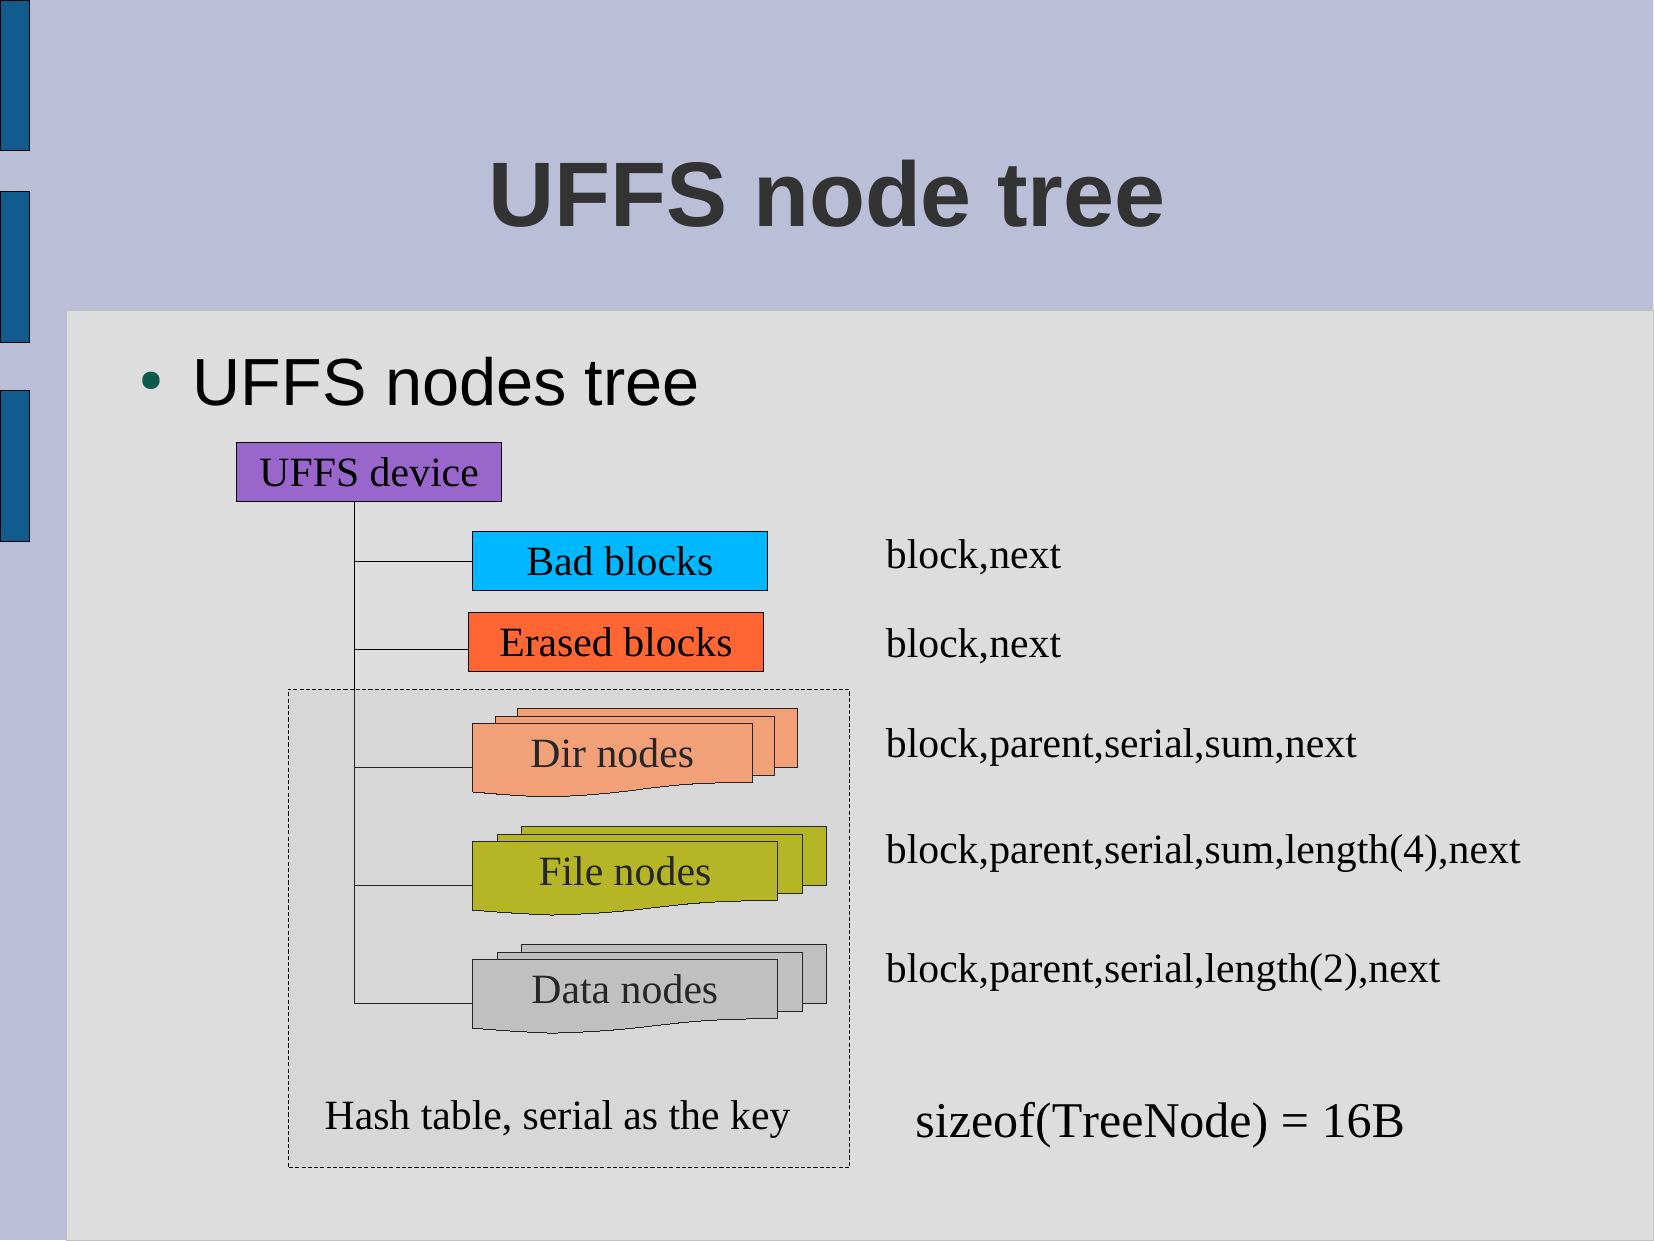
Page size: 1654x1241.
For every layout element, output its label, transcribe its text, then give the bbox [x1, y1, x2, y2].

list UFFS nodes tree [121, 344, 1534, 1127]
text_box block,parent,serial,sum,length(4),next [885, 826, 1565, 874]
text_box block,parent,serial,sum,next [885, 720, 1418, 768]
text_box block,next [885, 531, 1211, 579]
text_box Hash table, serial as the key [324, 1092, 915, 1140]
text_box block,parent,serial,length(2),next [885, 944, 1477, 992]
text_box UFFS device [236, 442, 502, 502]
text_box Bad blocks [472, 531, 768, 591]
text_box Erased blocks [468, 612, 764, 672]
text_box [288, 689, 850, 1168]
title UFFS node tree [121, 91, 1534, 299]
text_box block,next [885, 620, 1241, 668]
text_box sizeof(TreeNode) = 16B [915, 1092, 1418, 1149]
